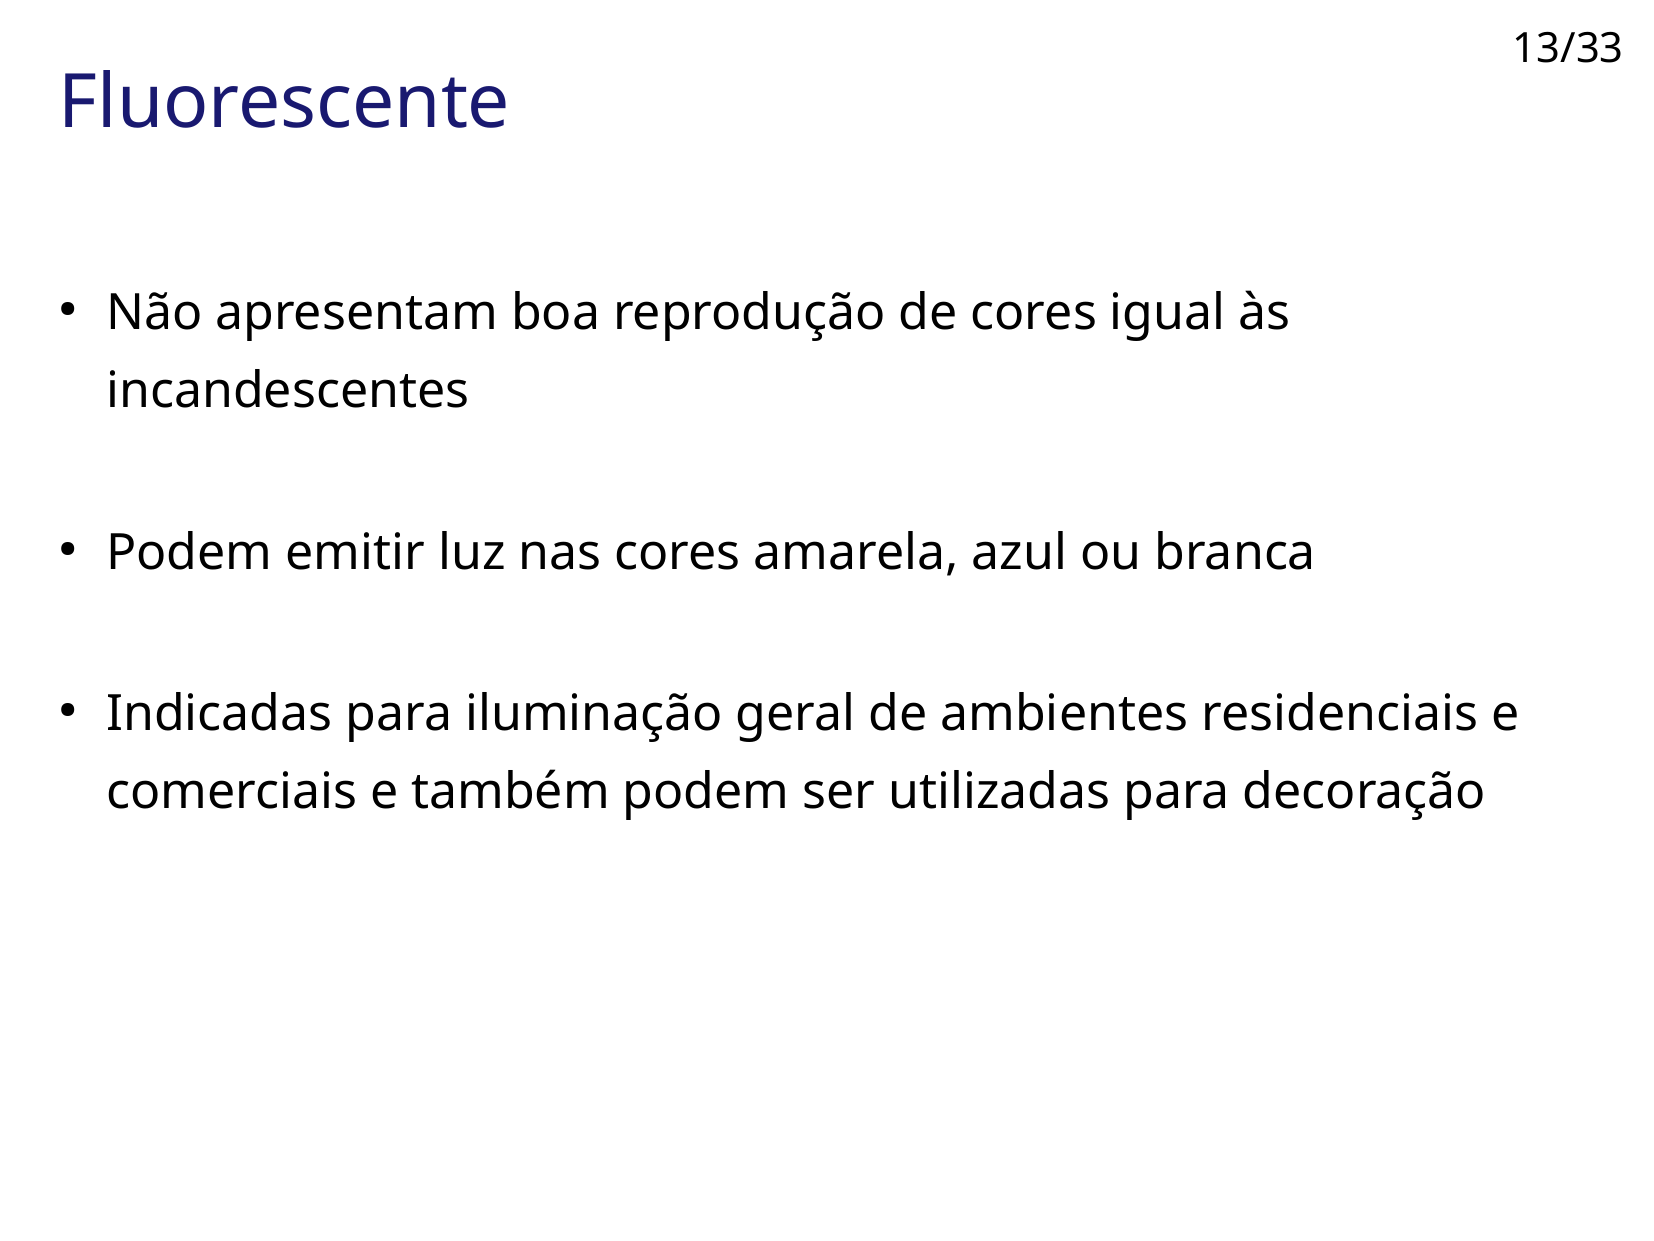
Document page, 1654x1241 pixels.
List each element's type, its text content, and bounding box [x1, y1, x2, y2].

list Não apresentam boa reprodução de cores igual às incandescentes Podem emitir luz nas cores amarela, azul ou branca Indicadas para iluminação geral de ambientes residenciais e comerciais e também podem ser utilizadas para decoração [59, 265, 1625, 1211]
title Fluorescente [59, 47, 1625, 166]
